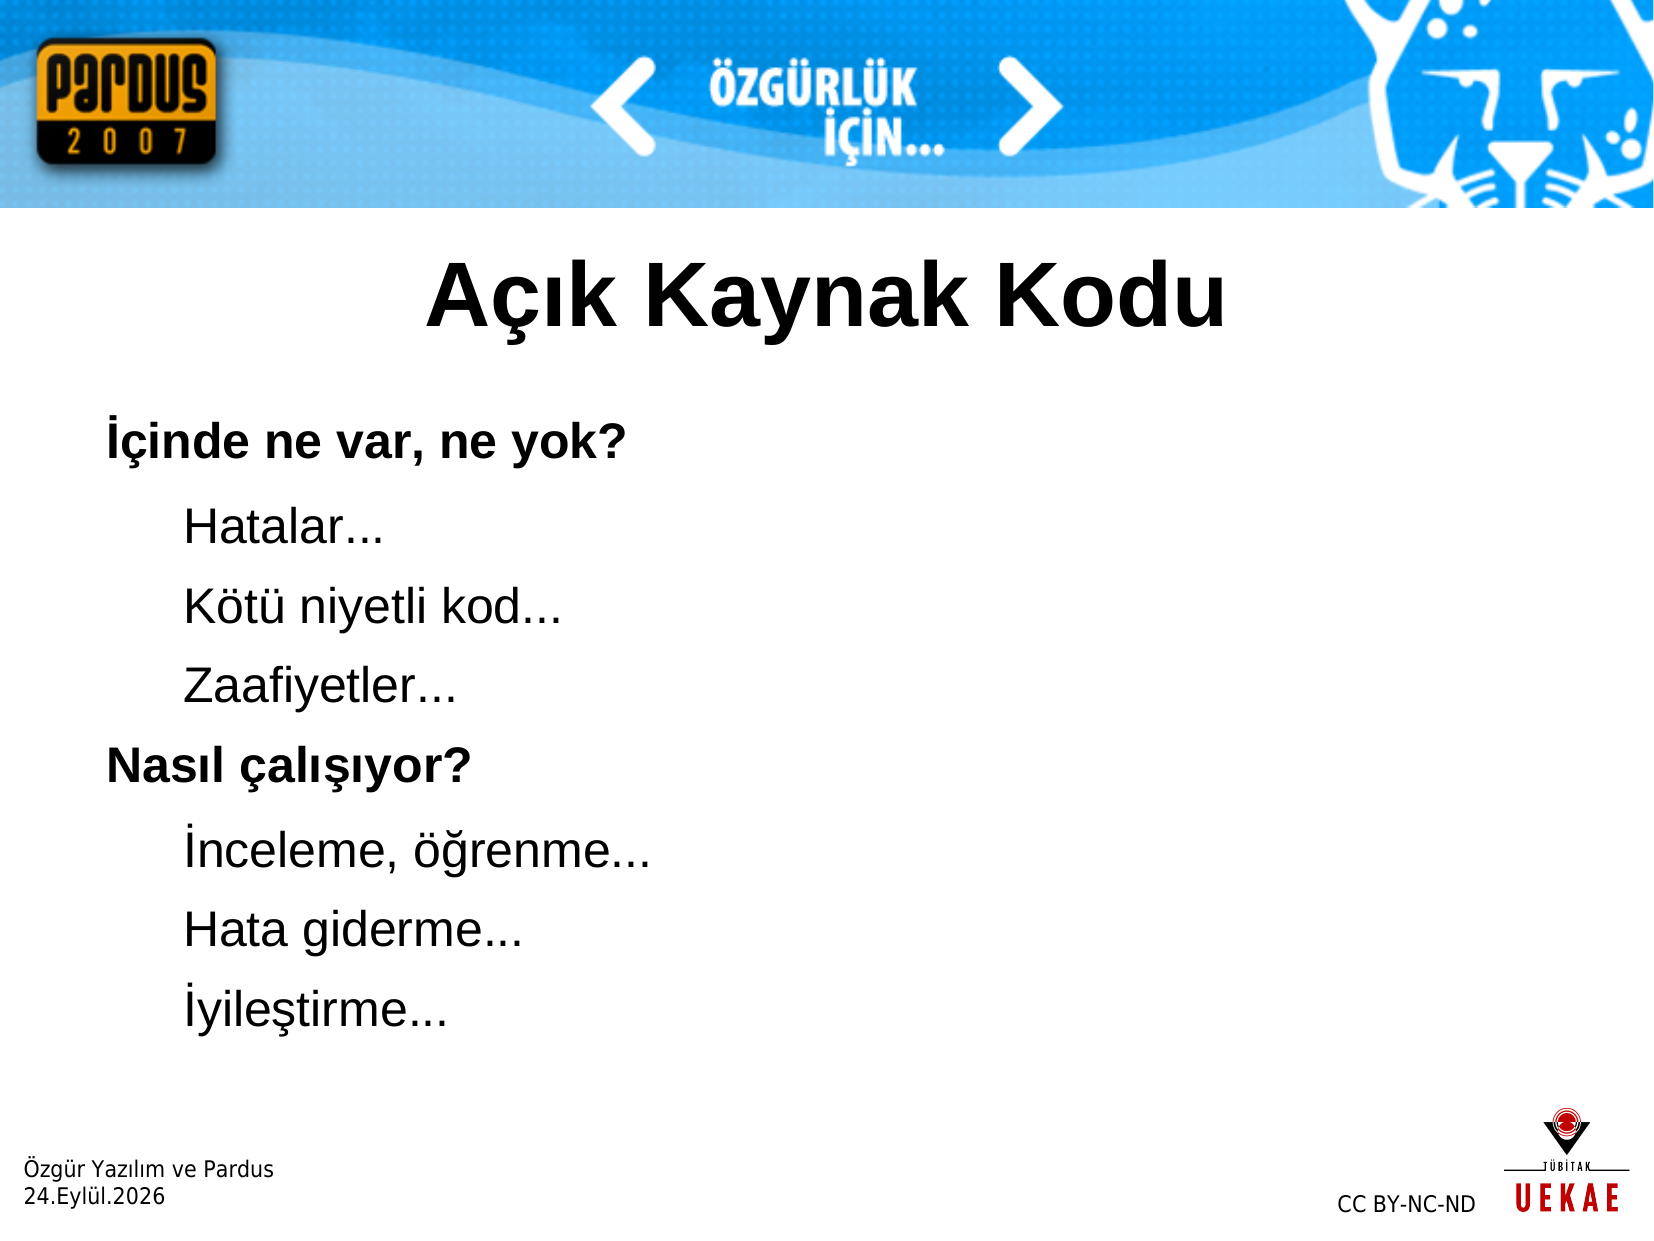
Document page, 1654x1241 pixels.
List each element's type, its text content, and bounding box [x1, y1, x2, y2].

list İçinde ne var, ne yok? Hatalar... Kötü niyetli kod... Zaafiyetler... Nasıl çalışıyor? İnceleme, öğrenme... Hata giderme... İyileştirme... [88, 413, 1571, 1050]
picture [1500, 1104, 1634, 1215]
picture [0, 0, 1654, 208]
title Açık Kaynak Kodu [82, 191, 1571, 399]
